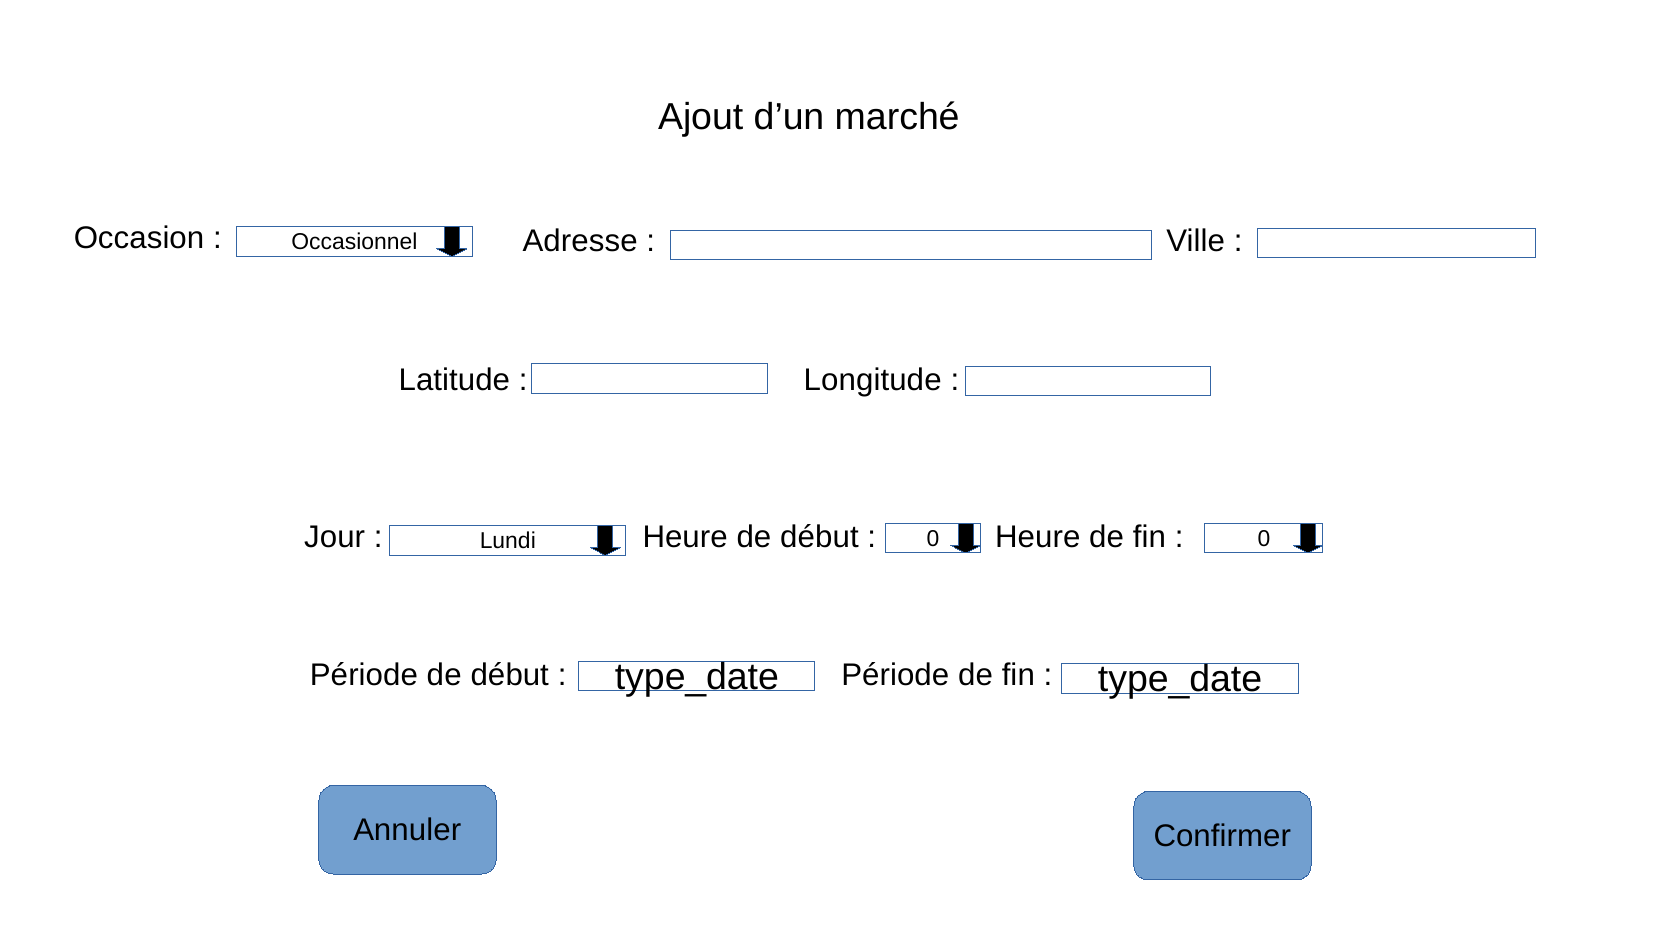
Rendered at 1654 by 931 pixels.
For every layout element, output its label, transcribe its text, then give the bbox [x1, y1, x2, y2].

text_box 0 [1204, 523, 1306, 553]
text_box Ville : [1151, 216, 1258, 266]
text_box 0 [1310, 546, 1323, 553]
text_box Heure de début : [627, 511, 892, 562]
text_box [965, 366, 1211, 396]
text_box Période de début : [295, 649, 582, 700]
text_box Occasionnel [236, 226, 451, 257]
text_box [531, 363, 768, 394]
text_box Occasionnel [453, 226, 473, 257]
text_box Annuler [318, 785, 497, 875]
text_box Latitude : [383, 354, 544, 404]
text_box [670, 230, 1152, 260]
text_box type_date [1061, 663, 1299, 694]
text_box Confirmer [1133, 791, 1312, 880]
text_box 0 [968, 546, 981, 553]
text_box 0 [885, 523, 963, 553]
text_box type_date [578, 661, 815, 691]
text_box Période de fin : [826, 649, 1068, 700]
text_box Longitude : [789, 354, 975, 404]
text_box Occasion : [59, 212, 238, 263]
text_box Lundi [389, 525, 604, 556]
text_box Lundi [606, 525, 626, 556]
text_box [590, 525, 621, 556]
text_box [1258, 228, 1536, 258]
text_box Ajout d’un marché [643, 88, 975, 146]
text_box 0 [974, 523, 981, 545]
text_box Adresse : [507, 216, 671, 266]
text_box [436, 226, 467, 257]
text_box Heure de fin : [980, 511, 1199, 562]
text_box [1293, 523, 1323, 553]
text_box Jour : [289, 511, 398, 562]
text_box [950, 523, 981, 553]
text_box 0 [1316, 523, 1323, 545]
